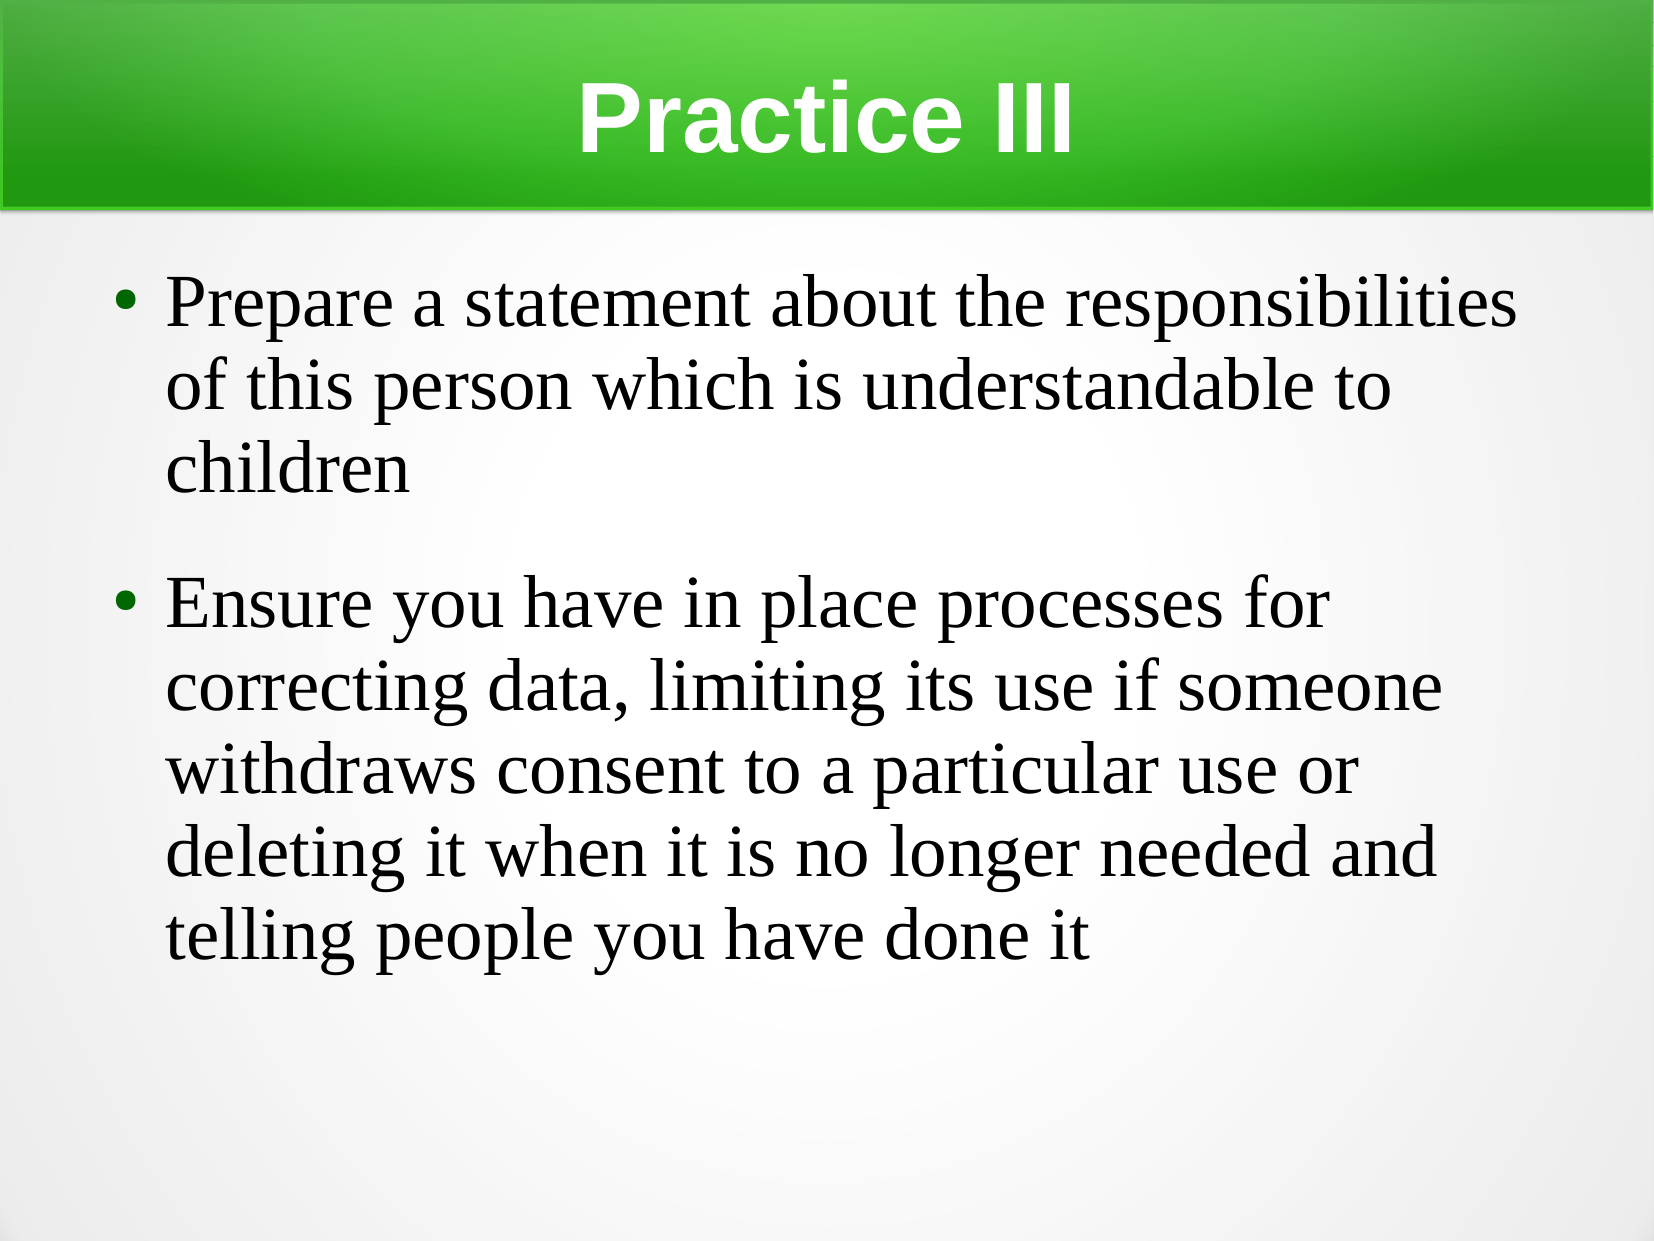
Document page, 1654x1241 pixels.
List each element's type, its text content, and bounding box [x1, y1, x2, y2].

list Prepare a statement about the responsibilities of this person which is understandable to children Ensure you have in place processes for correcting data, limiting its use if someone withdraws consent to a particular use or deleting it when it is no longer needed and telling people you have done it [94, 259, 1583, 1170]
title Practice III [82, 46, 1571, 190]
